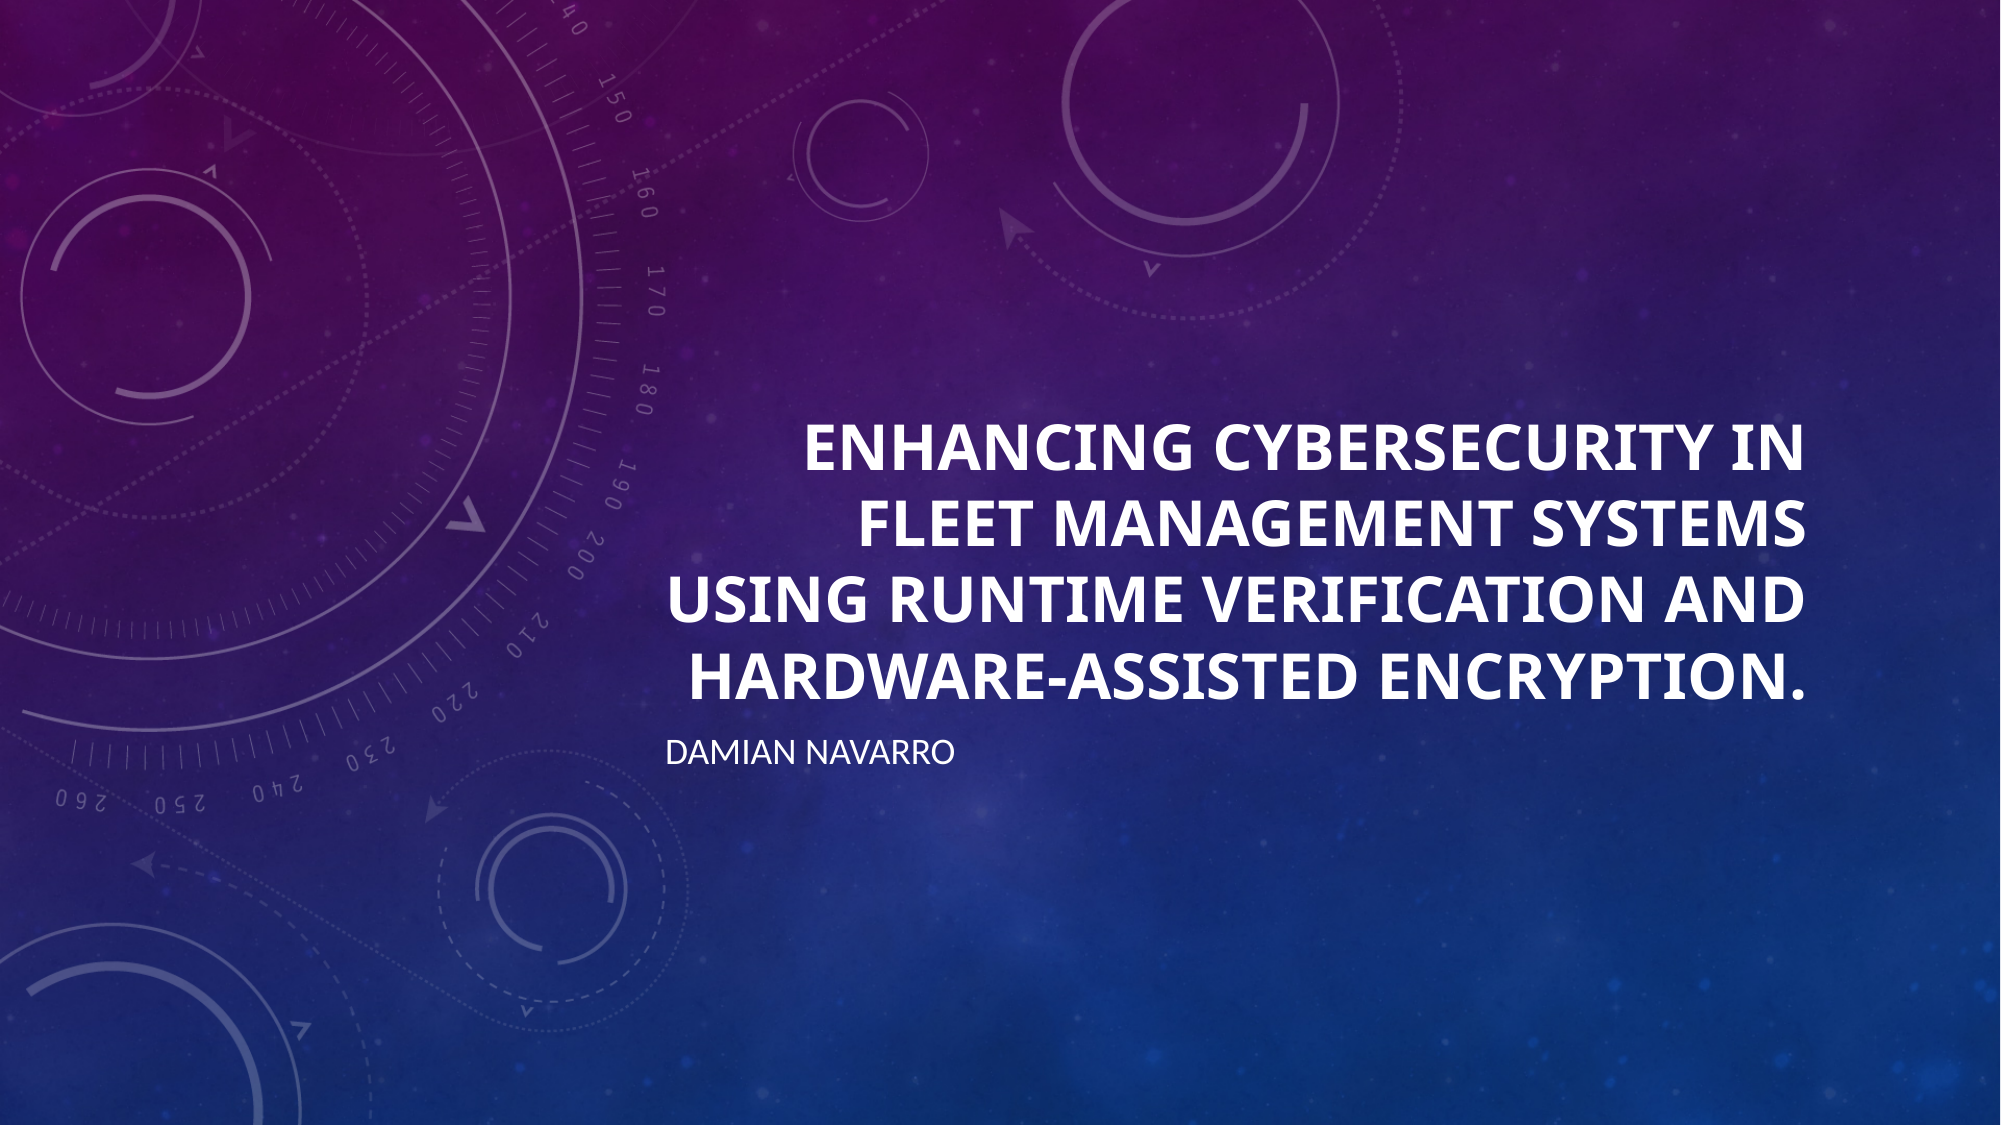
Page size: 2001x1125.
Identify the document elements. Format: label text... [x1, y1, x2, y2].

subtitle Damian Navarro [650, 719, 1831, 951]
title Enhancing Cybersecurity in Fleet Management Systems using Runtime Verification and Hardware-Assisted Encryption. [650, 322, 1831, 719]
